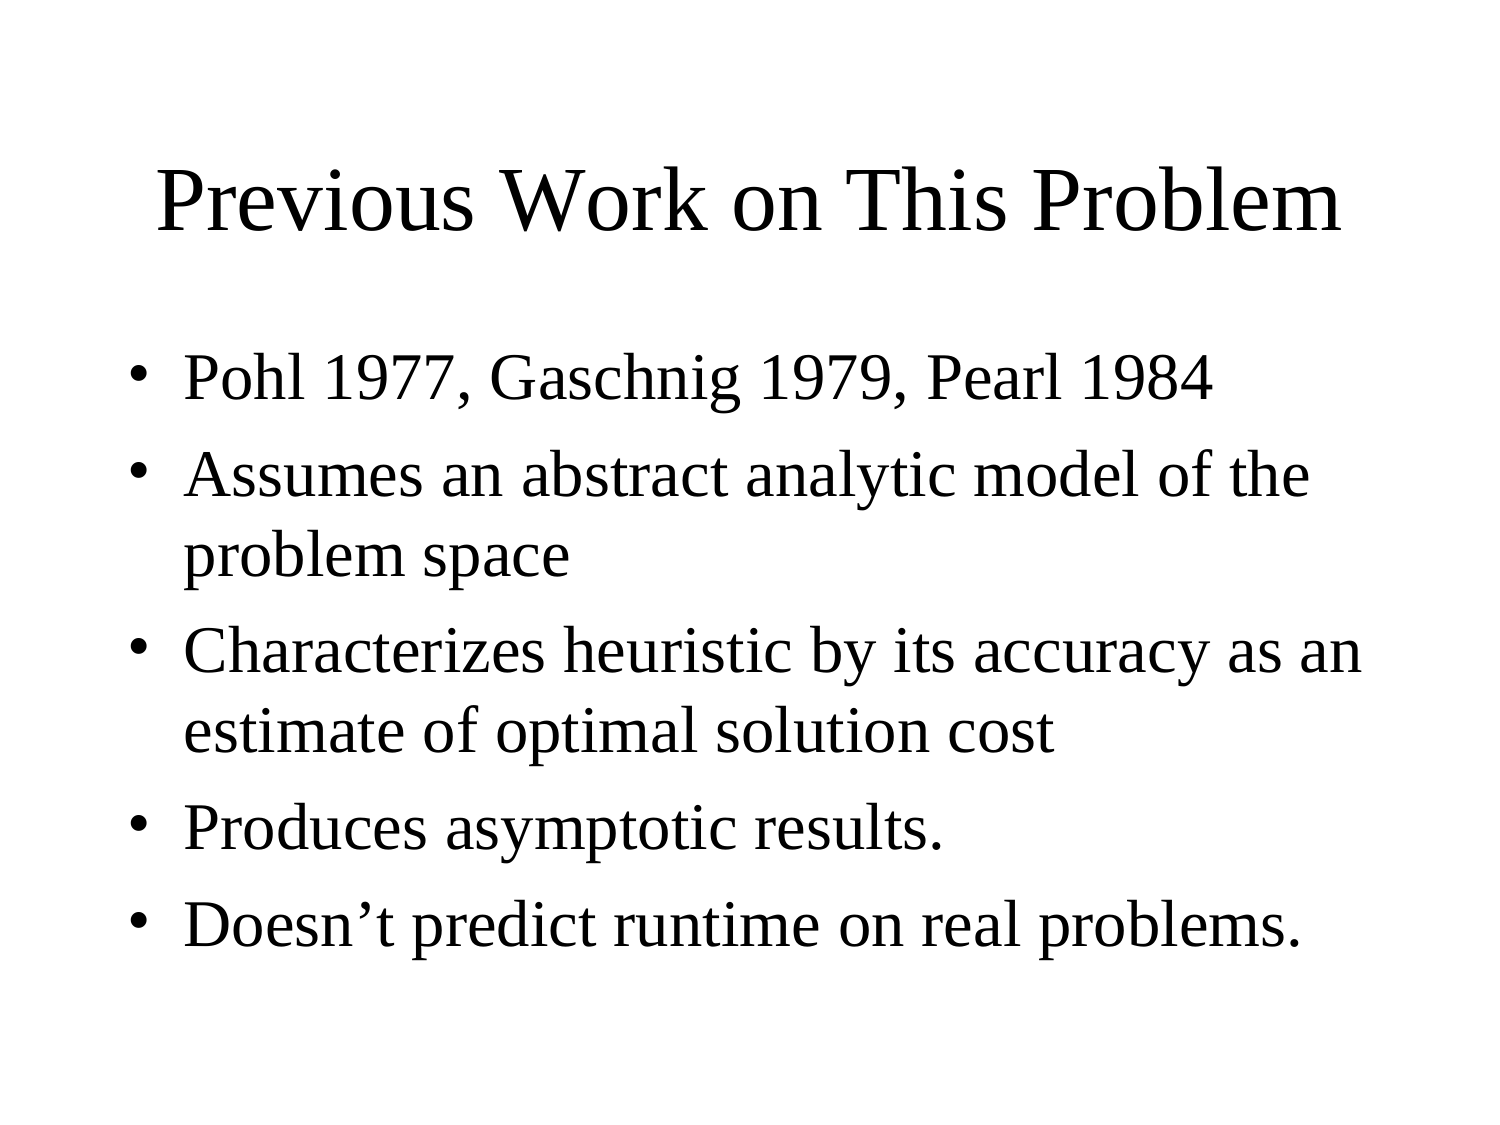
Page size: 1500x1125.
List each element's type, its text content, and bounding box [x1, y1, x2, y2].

title Previous Work on This Problem [112, 99, 1388, 288]
list Pohl 1977, Gaschnig 1979, Pearl 1984 Assumes an abstract analytic model of the problem space Characterizes heuristic by its accuracy as an estimate of optimal solution cost Produces asymptotic results. Doesn’t predict runtime on real problems. [112, 324, 1388, 1000]
